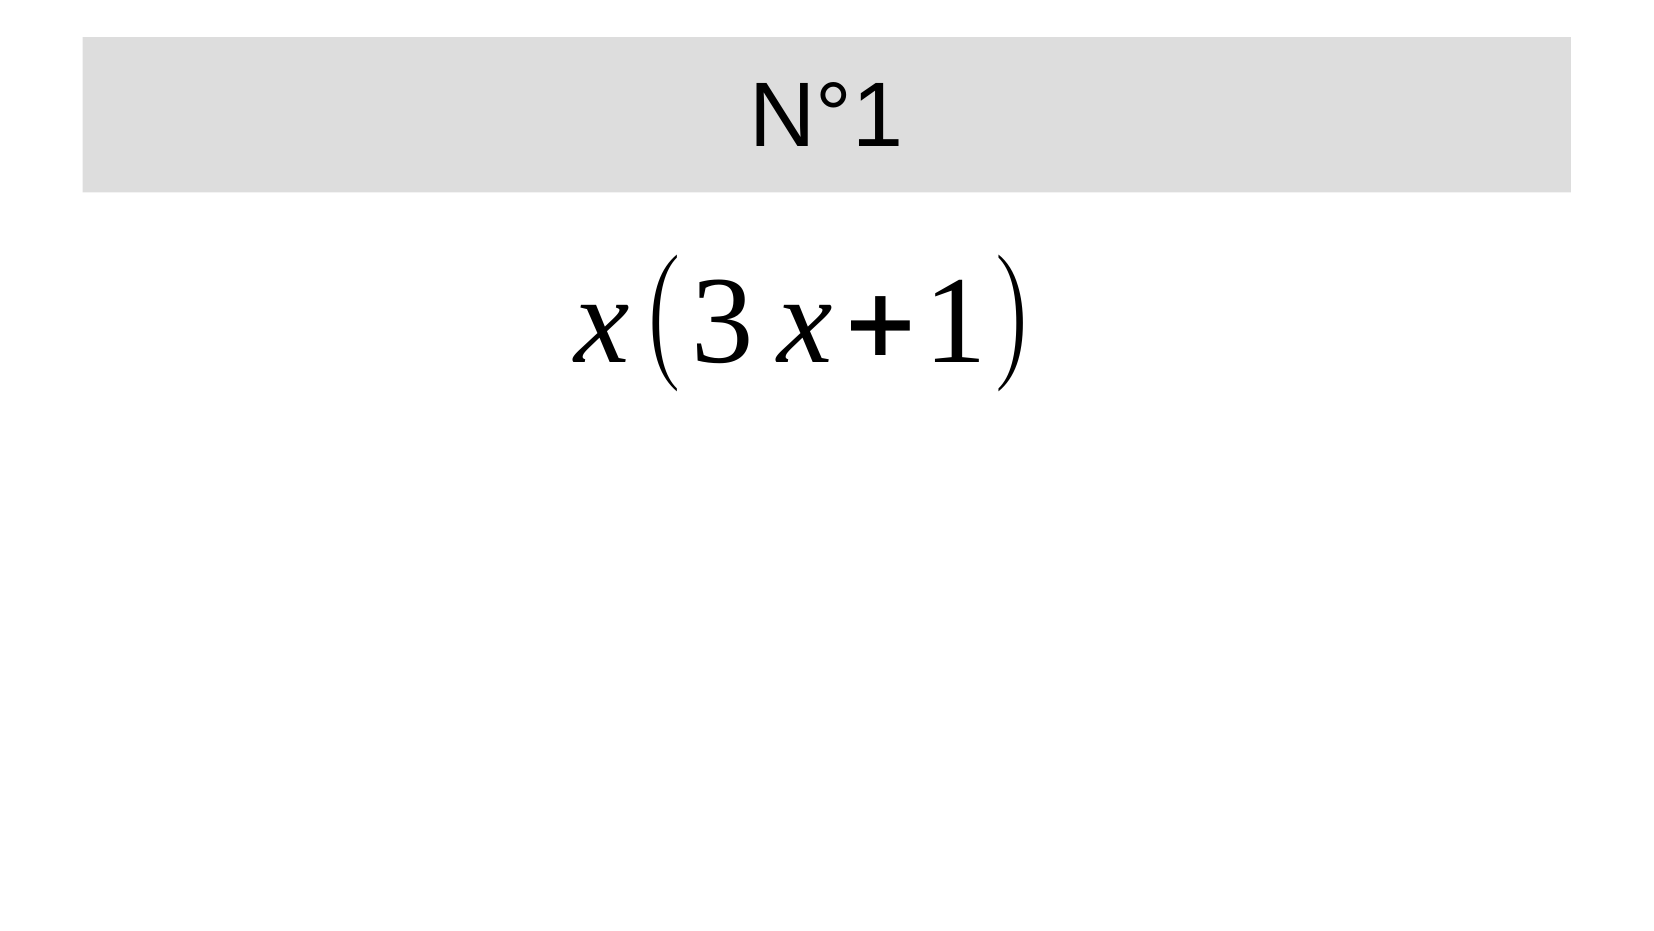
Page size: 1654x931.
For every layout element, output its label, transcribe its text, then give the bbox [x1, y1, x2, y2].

chart [556, 248, 1040, 398]
title N°1 [82, 37, 1571, 193]
